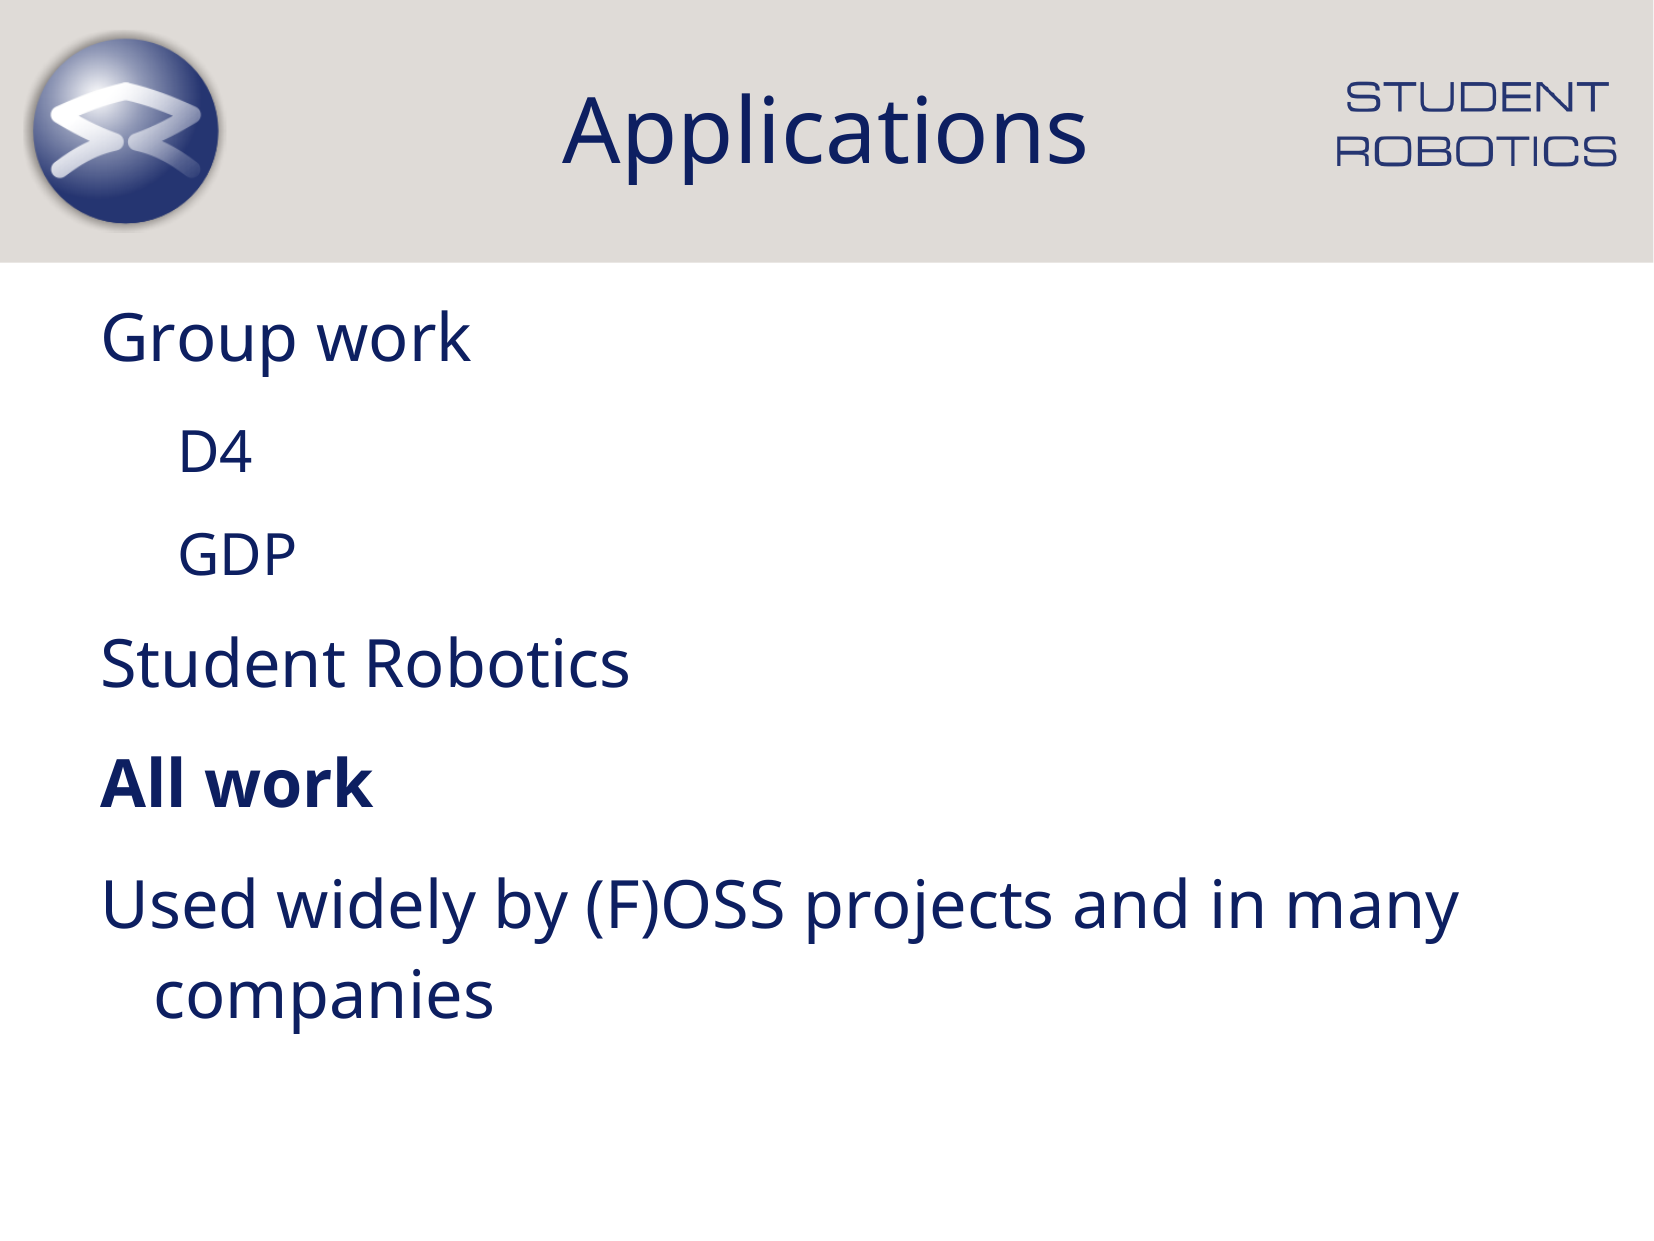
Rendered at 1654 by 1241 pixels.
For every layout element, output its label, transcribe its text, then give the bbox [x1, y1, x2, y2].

picture [1571, 68, 1633, 174]
picture [9, 19, 82, 245]
title Applications [82, 0, 1571, 257]
list Group work D4 GDP Student Robotics All work Used widely by (F)OSS projects and in many companies [82, 290, 1576, 947]
